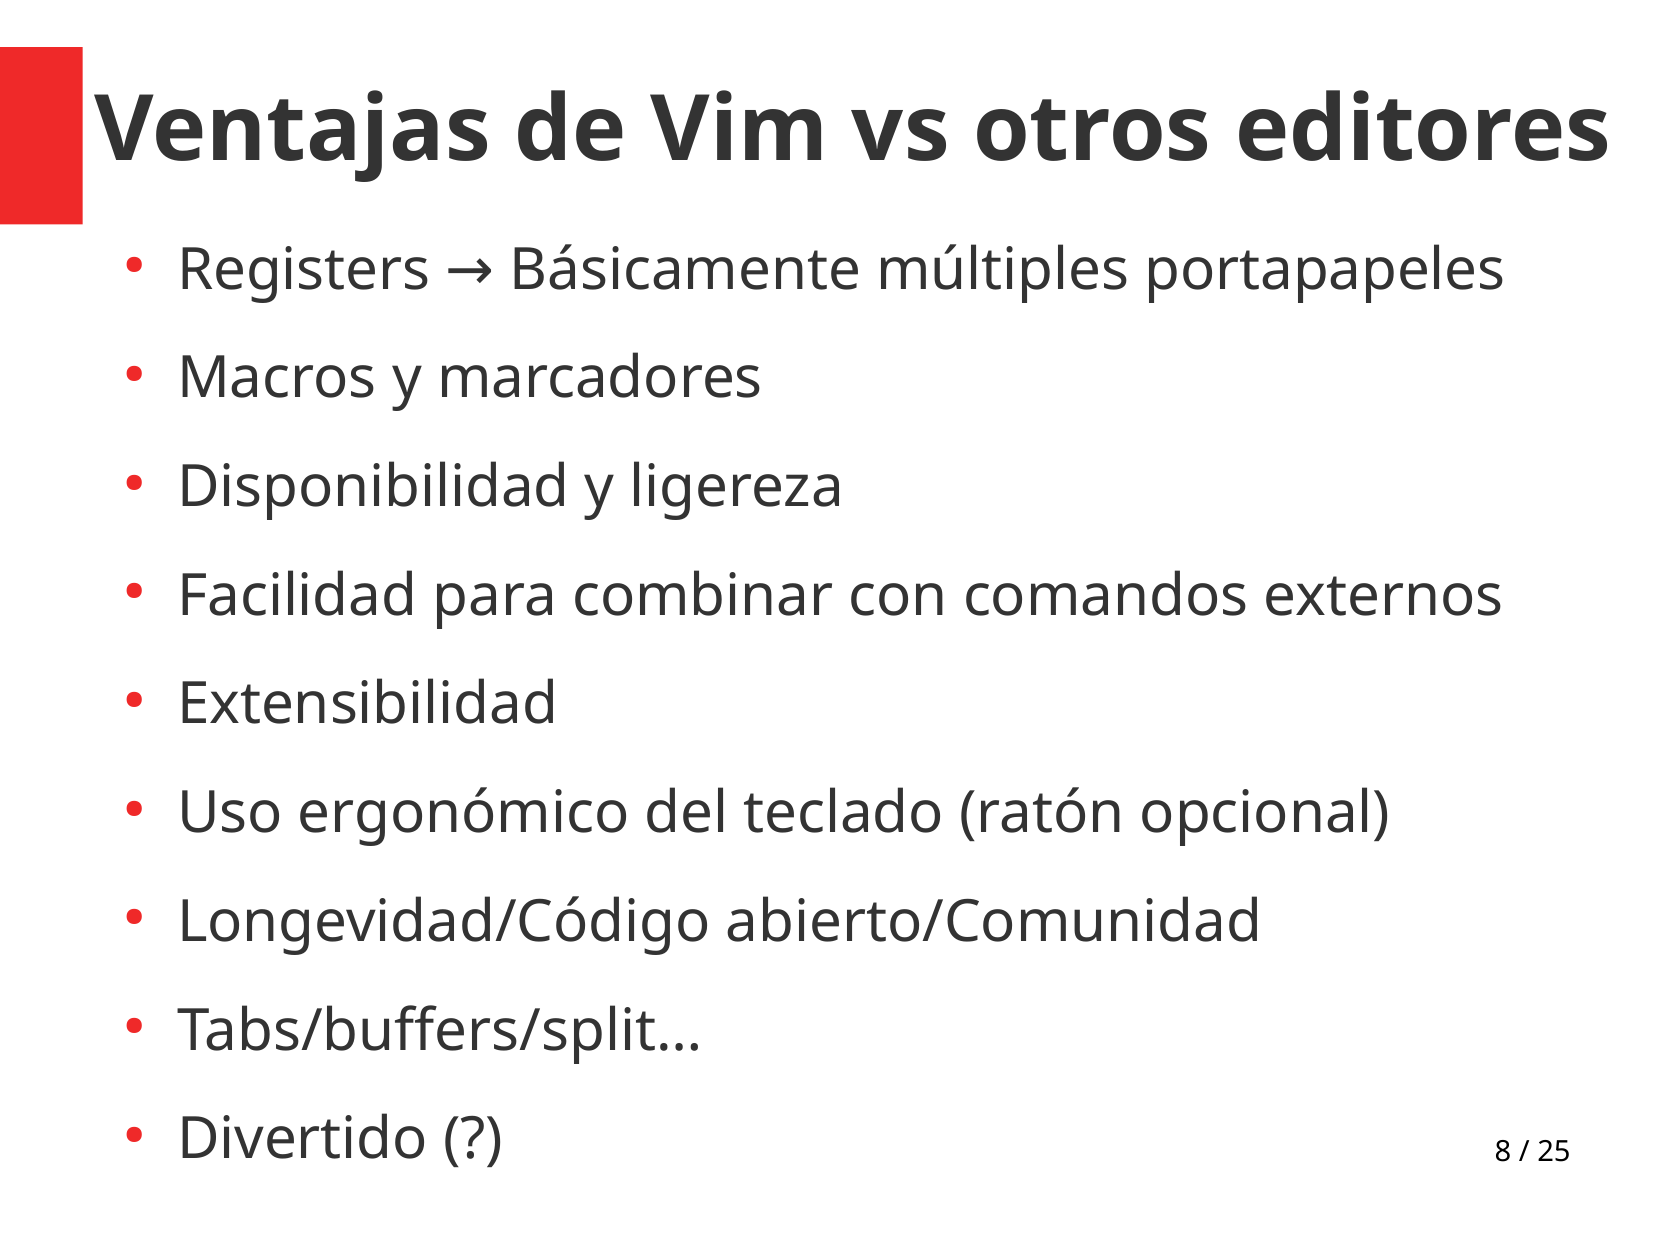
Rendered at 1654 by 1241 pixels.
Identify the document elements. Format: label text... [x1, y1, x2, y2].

title Ventajas de Vim vs otros editores [94, 0, 1619, 251]
list Registers → Básicamente múltiples portapapeles Macros y marcadores Disponibilidad y ligereza Facilidad para combinar con comandos externos Extensibilidad Uso ergonómico del teclado (ratón opcional) Longevidad/Código abierto/Comunidad Tabs/buffers/split… Divertido (?) [106, 118, 1524, 1158]
